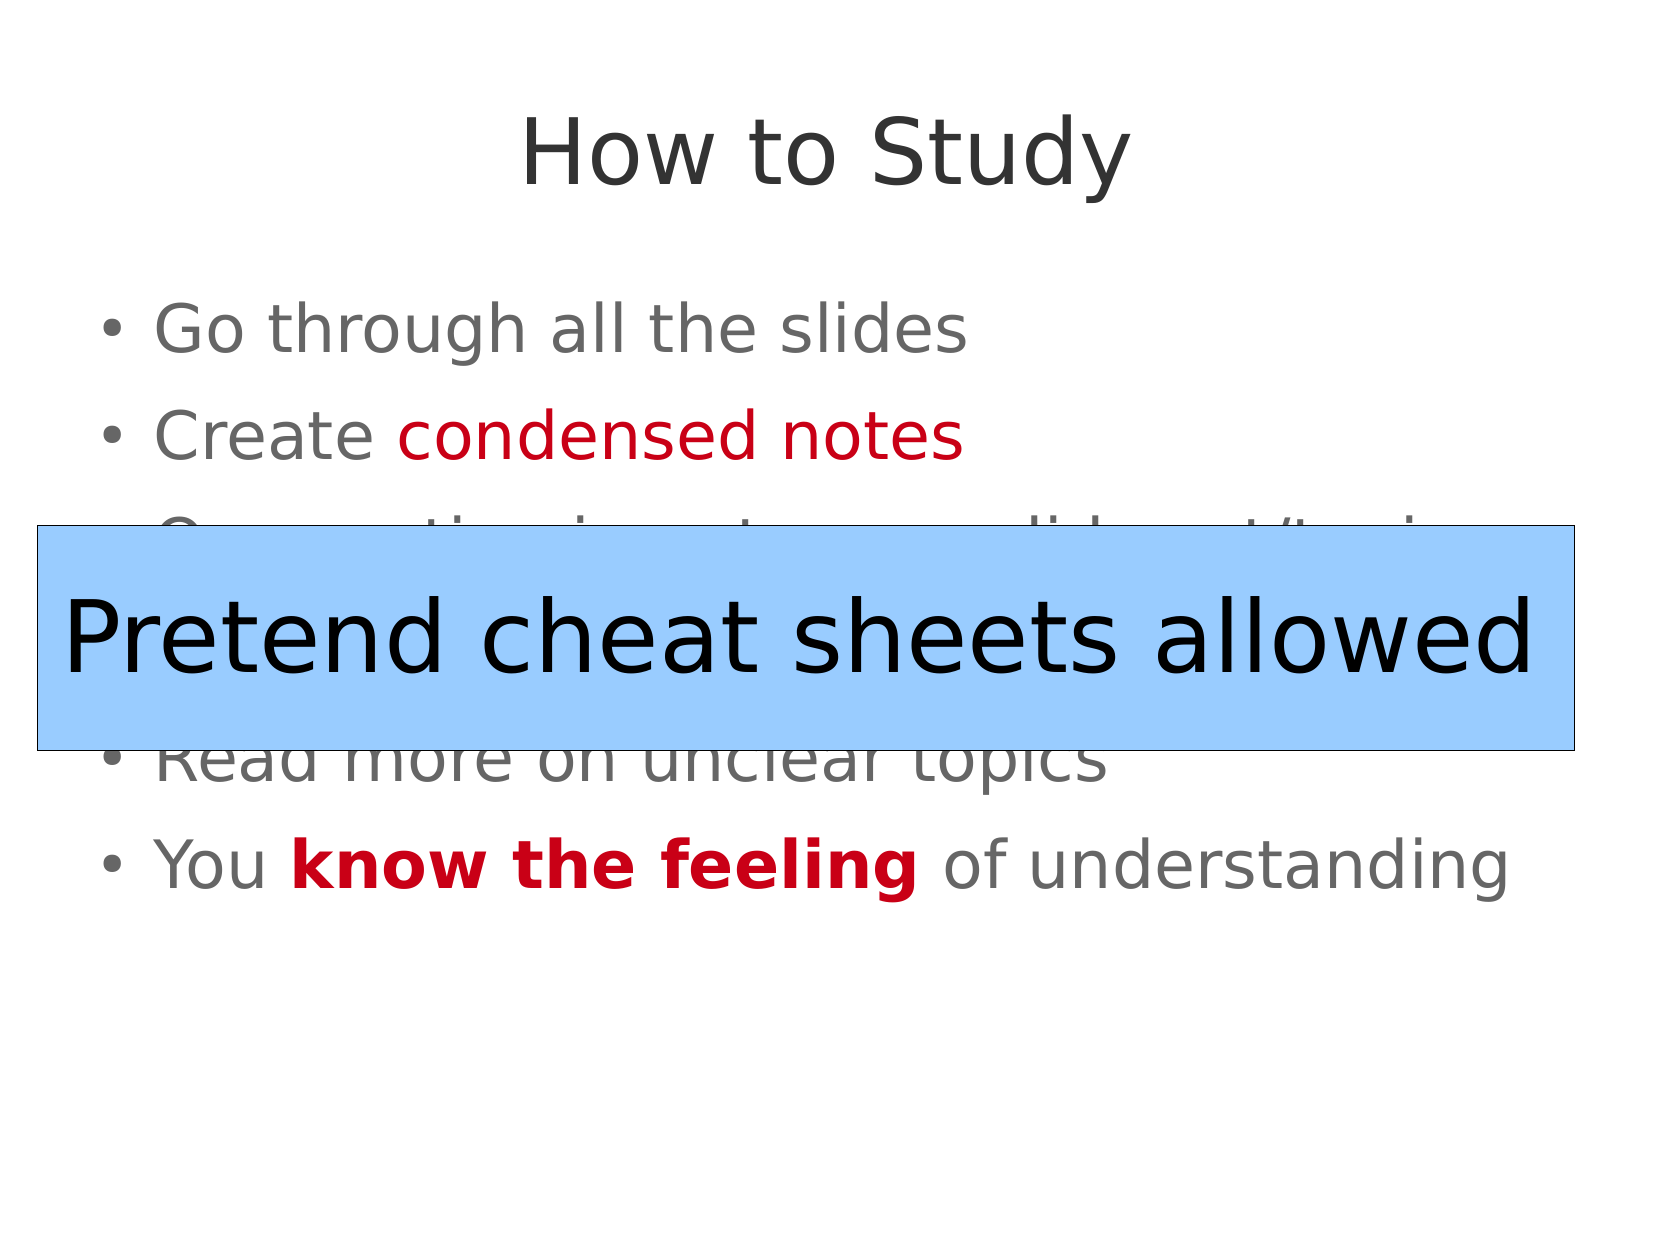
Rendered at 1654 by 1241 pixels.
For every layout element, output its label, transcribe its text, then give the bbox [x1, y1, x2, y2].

text_box Pretend cheat sheets allowed [46, 571, 1567, 704]
title How to Study [82, 56, 1571, 250]
list Go through all the slides Create condensed notes One section in notes per slide set/topic Study your few sheets Read more on unclear topics You know the feeling of understanding [82, 290, 1571, 525]
list Go through all the slides Create condensed notes One section in notes per slide set/topic Study your few sheets Read more on unclear topics You know the feeling of understanding [82, 751, 1571, 1109]
text_box [37, 525, 1575, 751]
